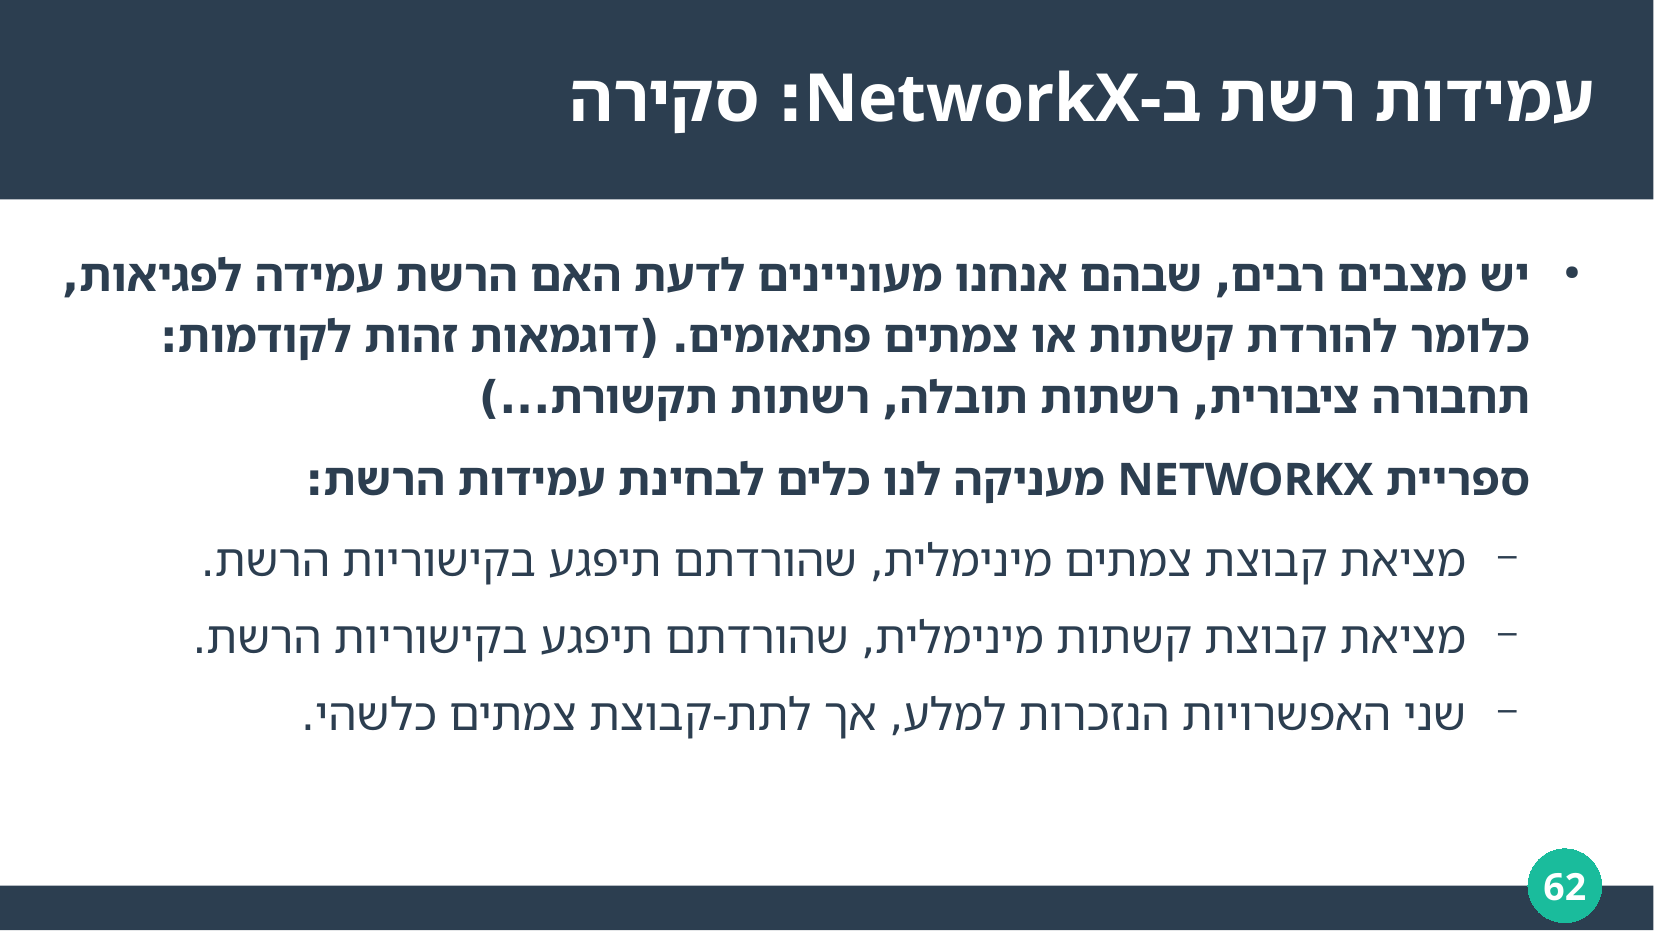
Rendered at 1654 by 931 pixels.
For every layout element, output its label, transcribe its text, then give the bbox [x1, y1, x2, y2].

title עמידות רשת ב-NetworkX: סקירה [58, 36, 1595, 155]
list יש מצבים רבים, שבהם אנחנו מעוניינים לדעת האם הרשת עמידה לפגיאות, כלומר להורדת קשתות או צמתים פתאומים. (דוגמאות זהות לקודמות: תחבורה ציבורית, רשתות תובלה, רשתות תקשורת...) ספריית NETWORKX מעניקה לנו כלים לבחינת עמידות הרשת: מציאת קבוצת צמתים מינימלית, שהורדתם תיפגע בקישוריות הרשת. מציאת קבוצת קשתות מינימלית, שהורדתם תיפגע בקישוריות הרשת. שני האפשרויות הנזכרות למלע, אך לתת-קבוצת צמתים כלשהי. [58, 243, 1595, 864]
